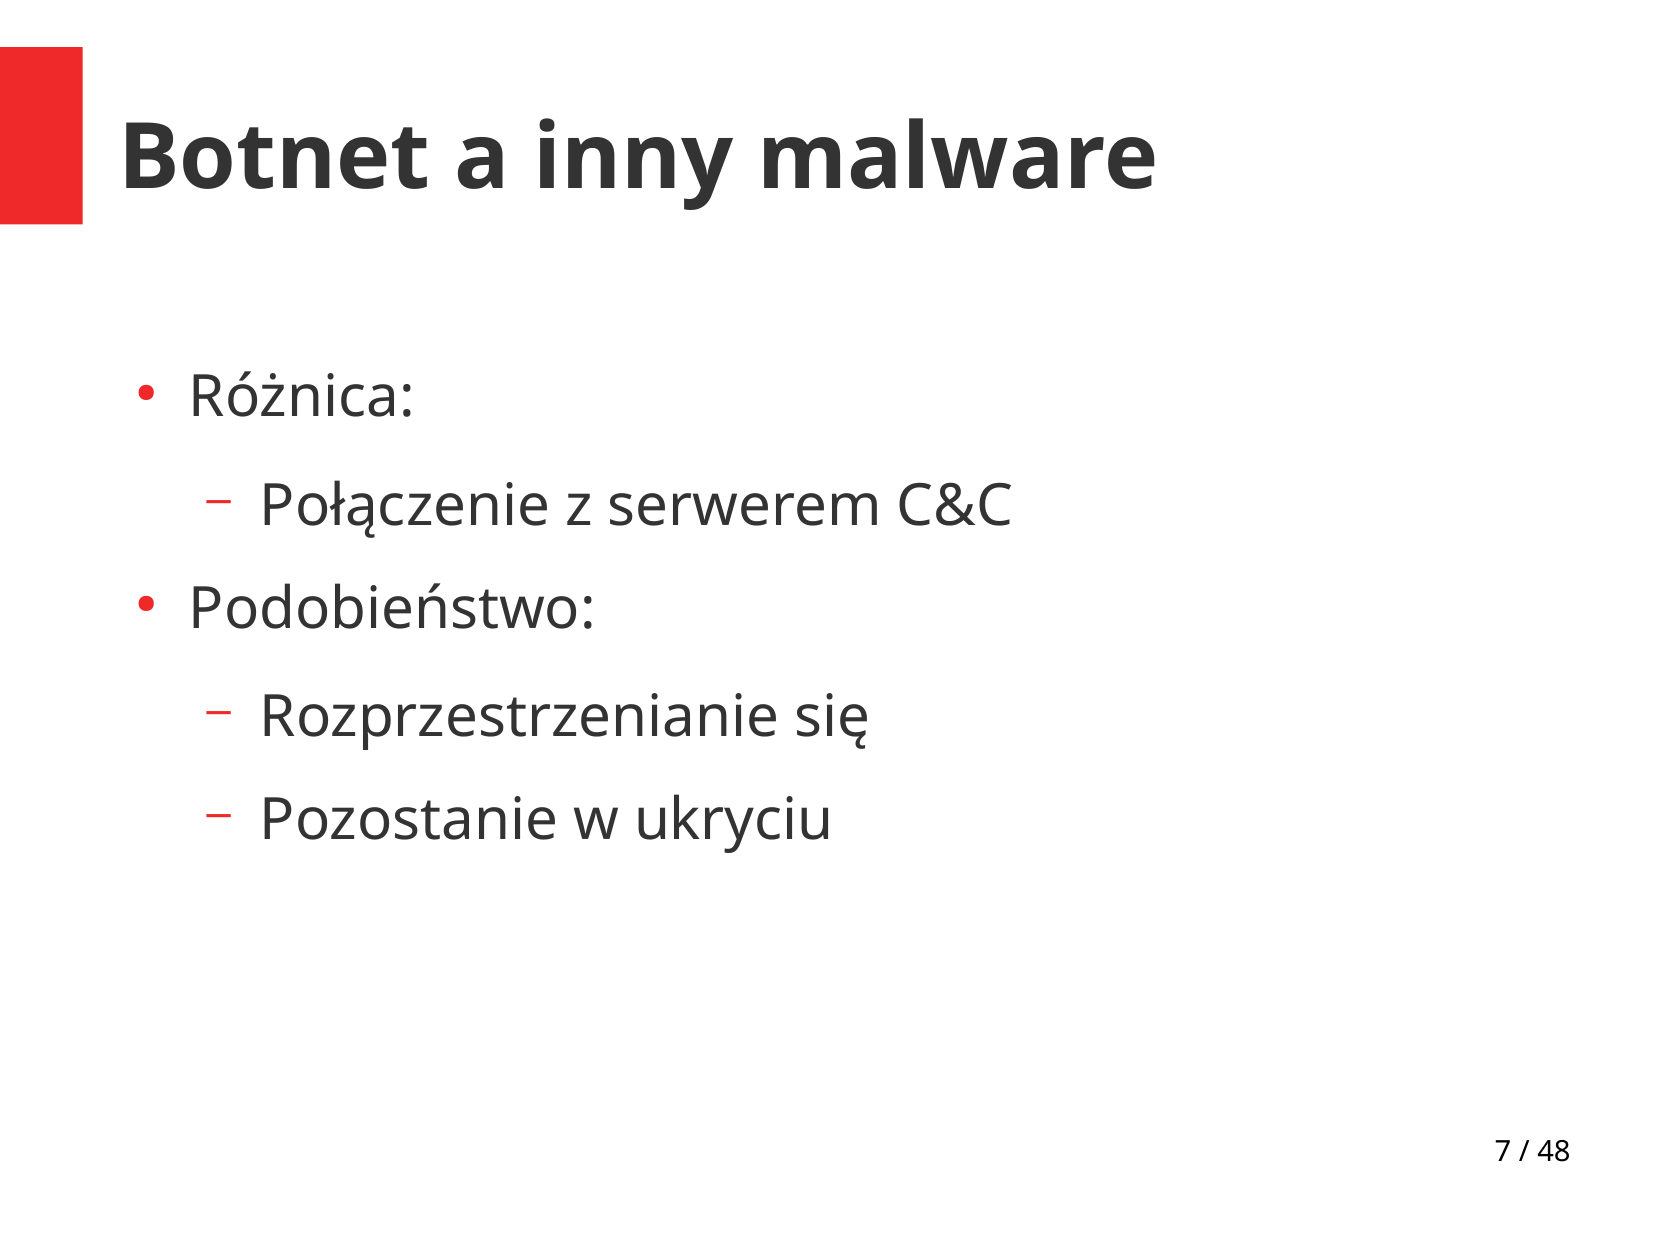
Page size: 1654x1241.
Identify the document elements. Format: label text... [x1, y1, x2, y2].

title Botnet a inny malware [118, 49, 1571, 257]
list Różnica: Połączenie z serwerem C&C Podobieństwo: Rozprzestrzenianie się Pozostanie w ukryciu [118, 354, 1536, 1074]
